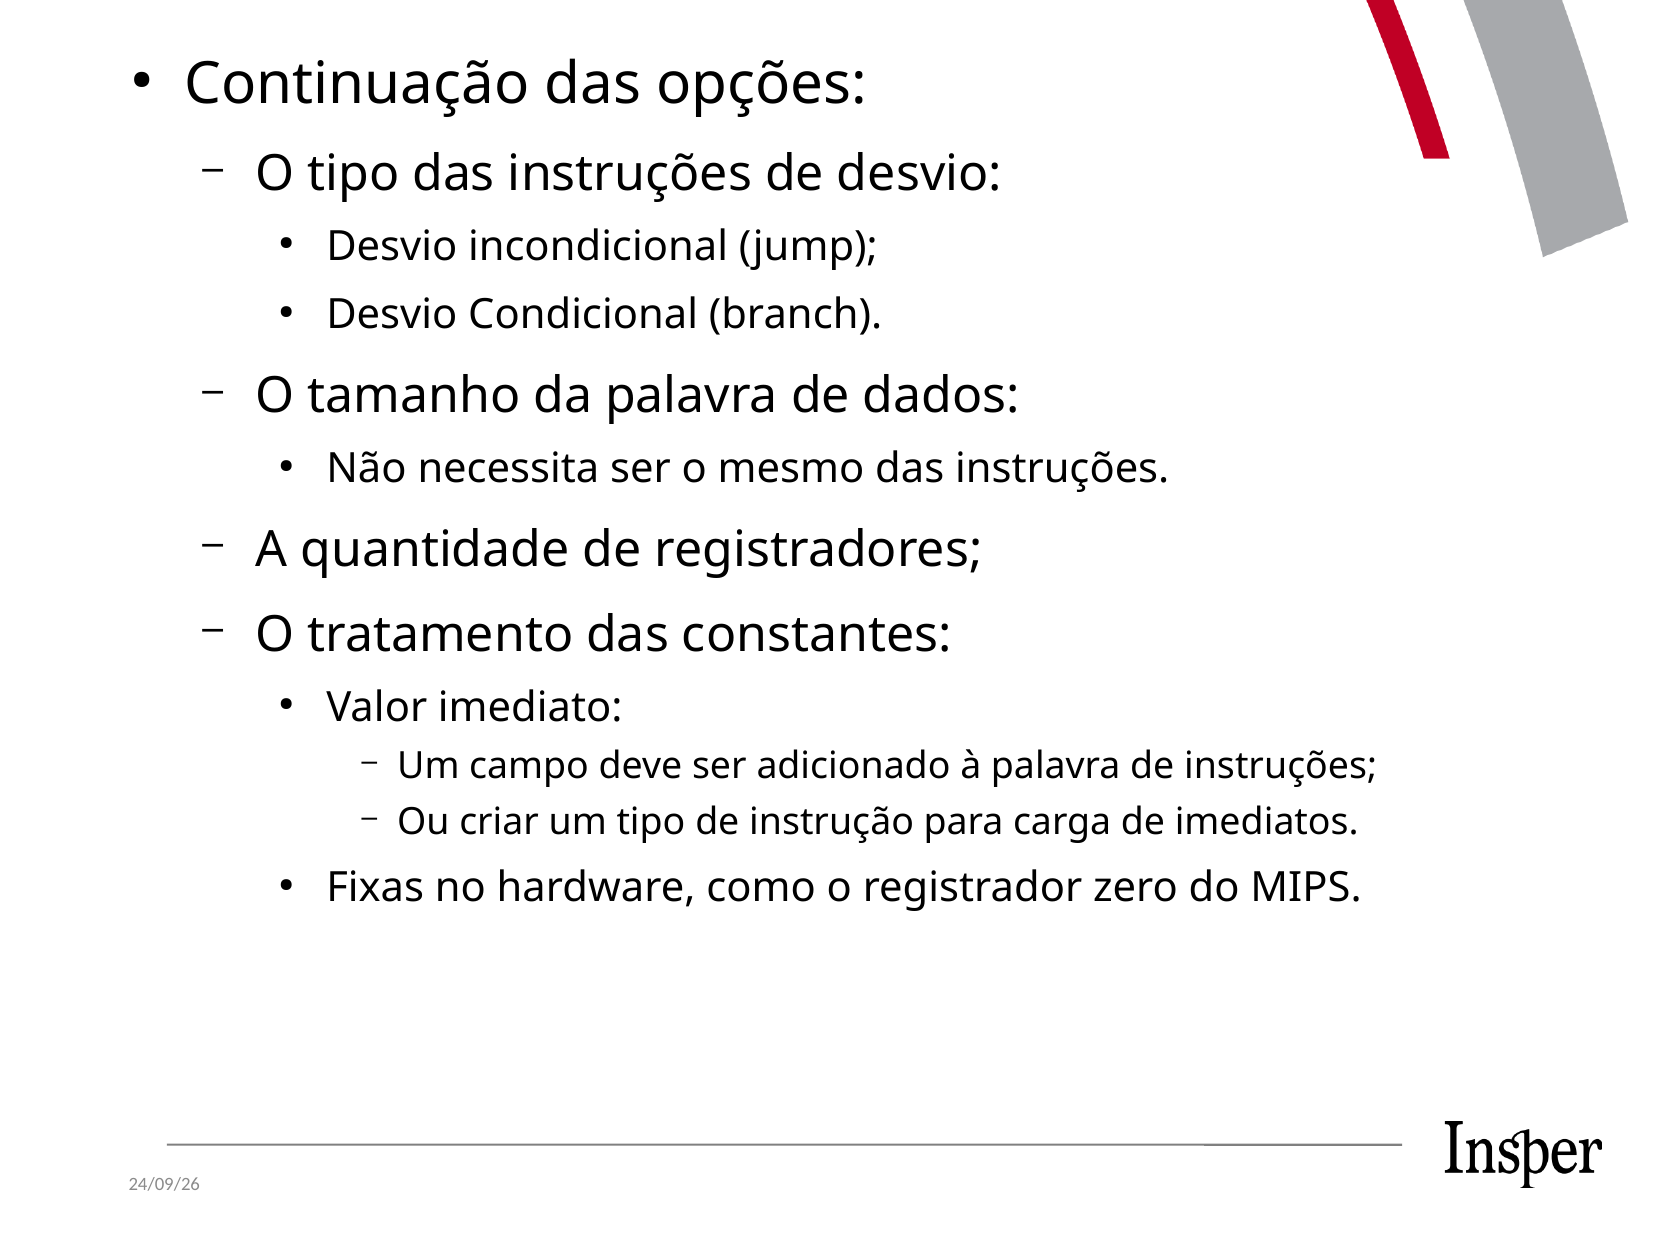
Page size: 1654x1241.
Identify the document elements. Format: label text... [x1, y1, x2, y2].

list Continuação das opções: O tipo das instruções de desvio: Desvio incondicional (jump); Desvio Condicional (branch). O tamanho da palavra de dados: Não necessita ser o mesmo das instruções. A quantidade de registradores; O tratamento das constantes: Valor imediato: Um campo deve ser adicionado à palavra de instruções; Ou criar um tipo de instrução para carga de imediatos. Fixas no hardware, como o registrador zero do MIPS. [113, 53, 1540, 1134]
